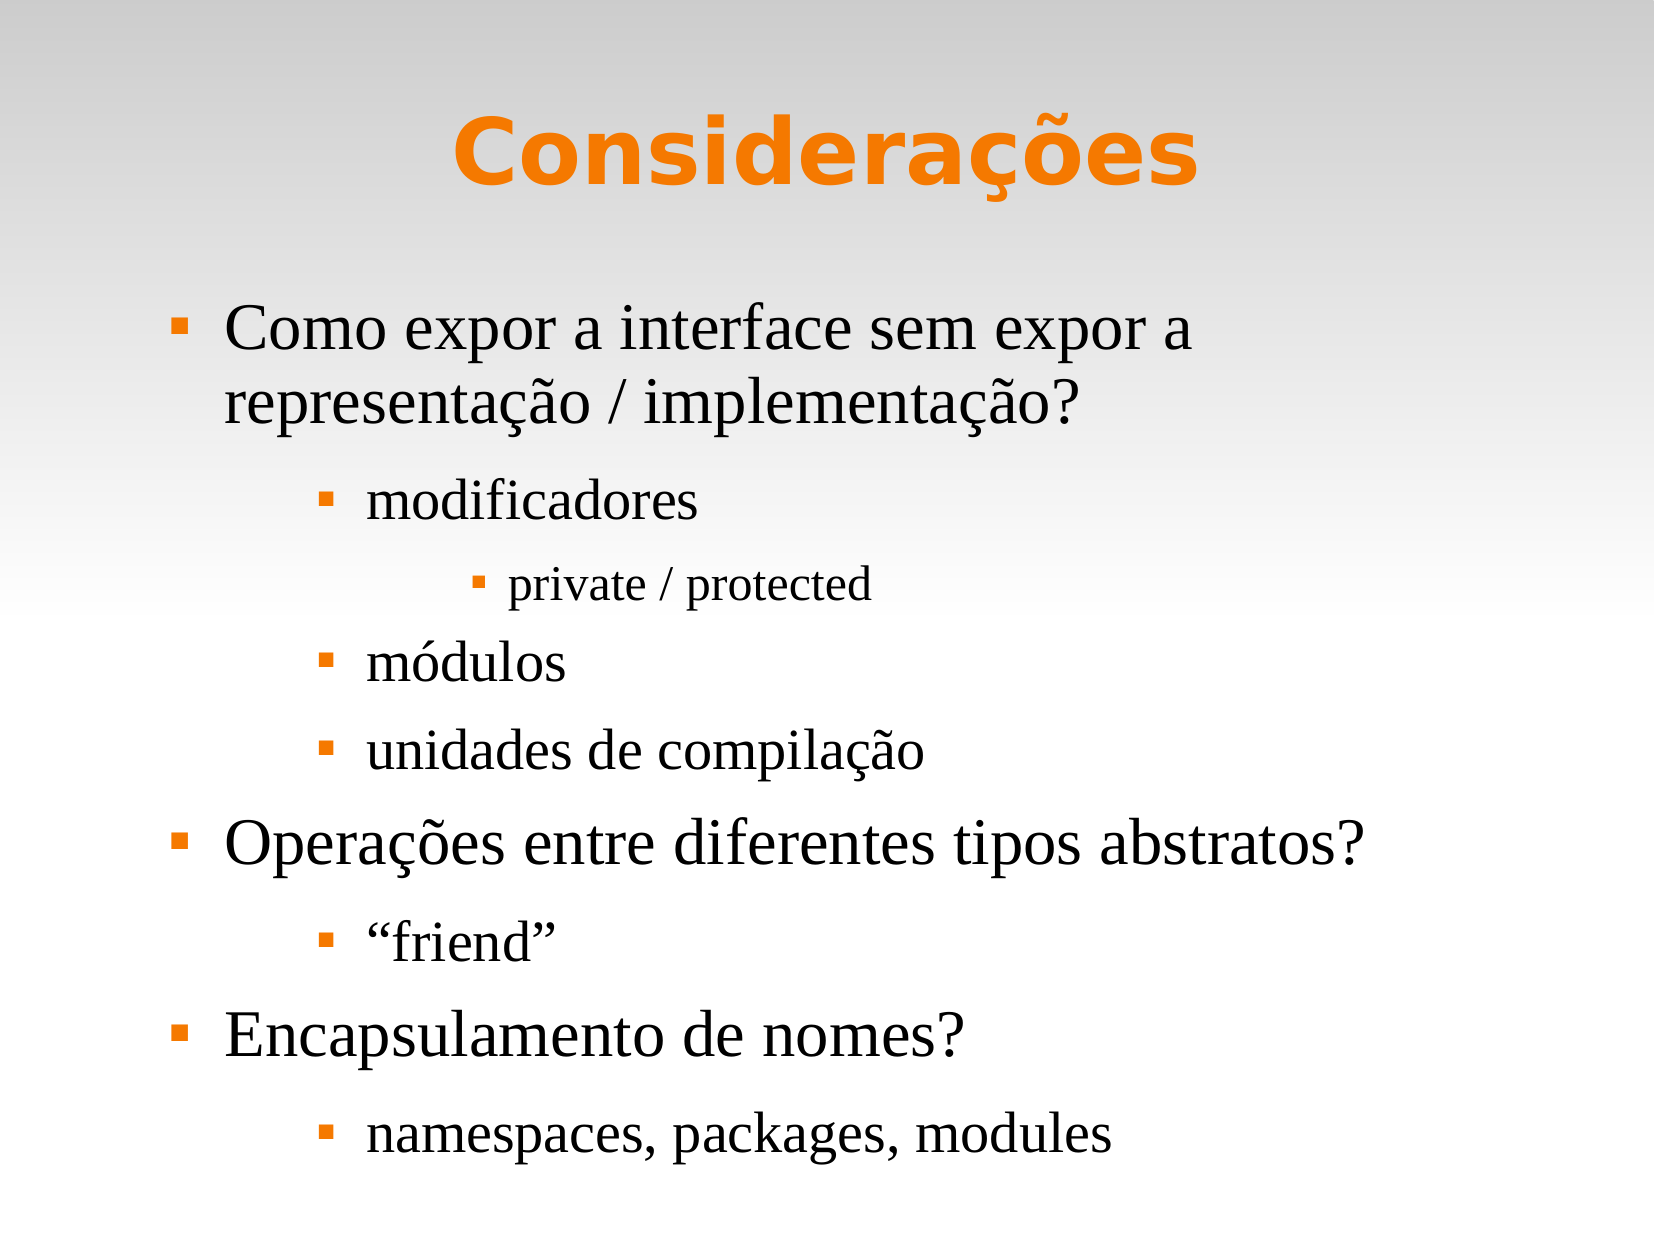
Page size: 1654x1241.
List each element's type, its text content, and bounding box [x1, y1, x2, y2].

list Como expor a interface sem expor a representação / implementação? modificadores private / protected módulos unidades de compilação Operações entre diferentes tipos abstratos? “friend” Encapsulamento de nomes? namespaces, packages, modules [82, 290, 1571, 1241]
title Considerações [82, 49, 1571, 257]
